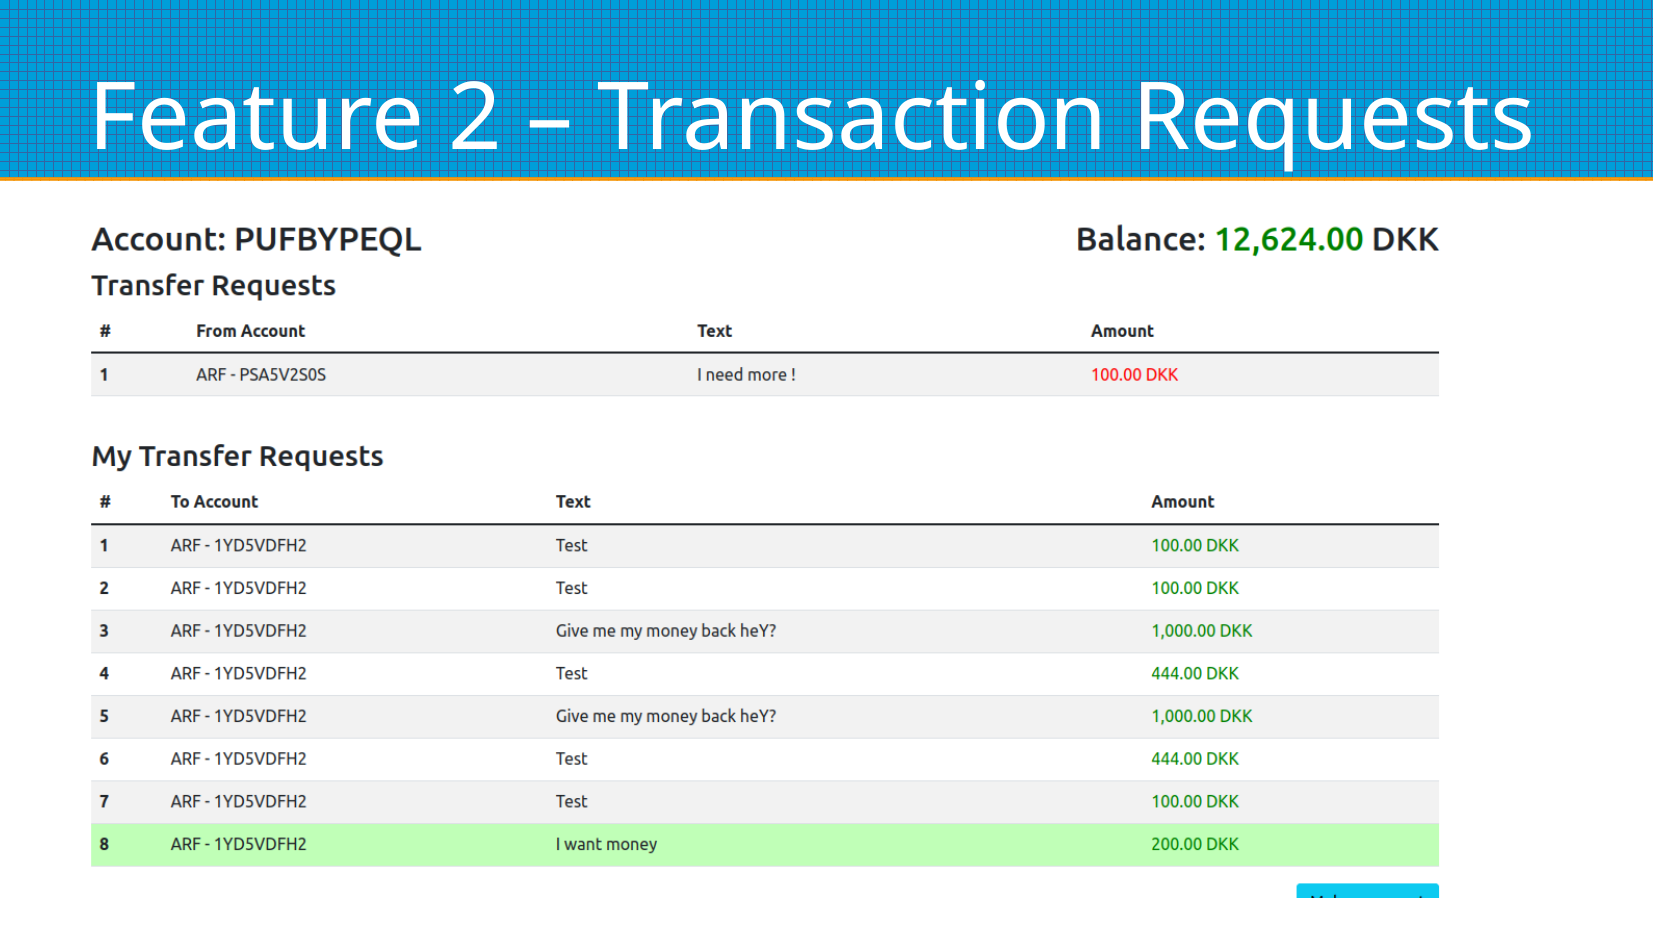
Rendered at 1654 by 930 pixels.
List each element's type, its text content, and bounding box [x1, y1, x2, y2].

picture [61, 211, 1463, 898]
title Feature 2 – Transaction Requests [88, 14, 1565, 178]
